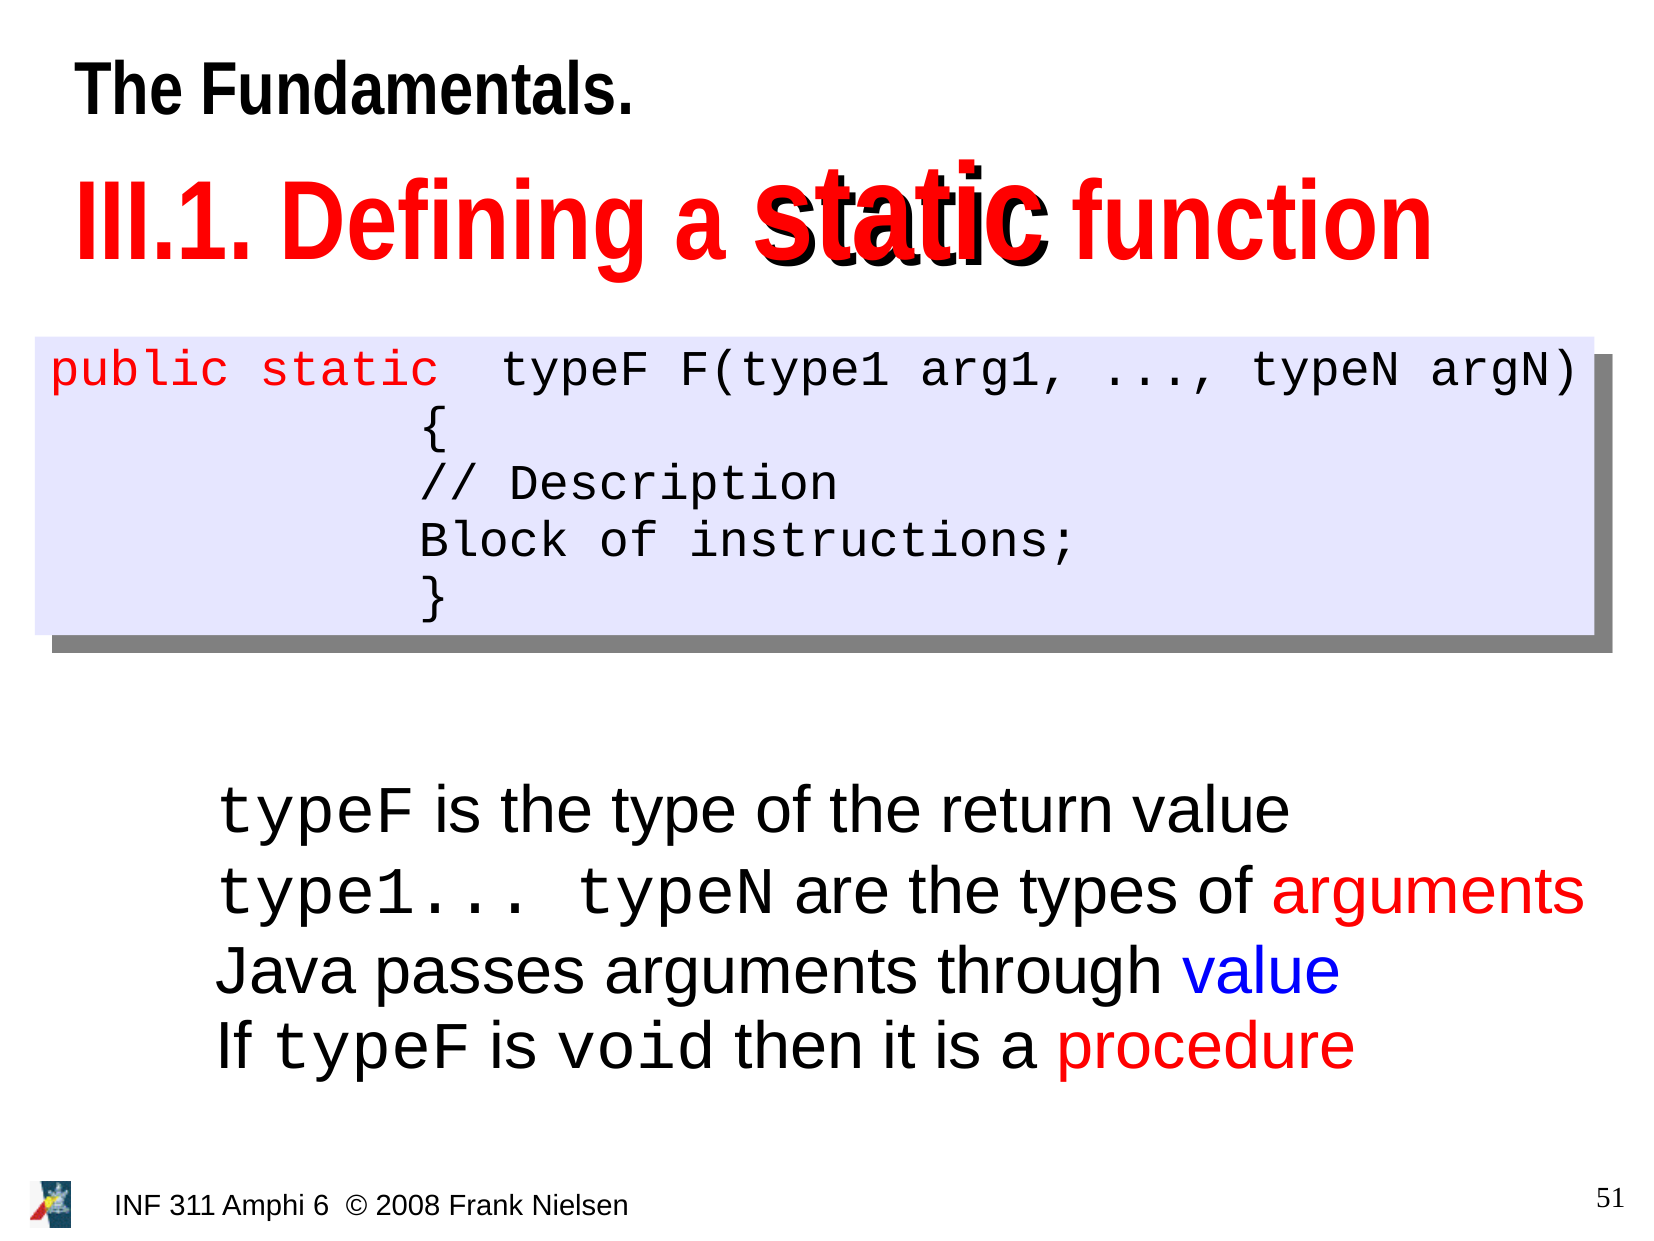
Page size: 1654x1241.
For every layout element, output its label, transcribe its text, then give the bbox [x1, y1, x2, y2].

text_box The Fundamentals. III.1. Defining a static function [59, 36, 1451, 295]
text_box typeF is the type of the return value type1... typeN are the types of arguments Java passes arguments through value If typeF is void then it is a procedure [182, 764, 1626, 1096]
text_box public static typeF F(type1 arg1, ..., typeN argN) { // Description Block of instructions; } [34, 336, 1595, 621]
picture [29, 1181, 71, 1228]
